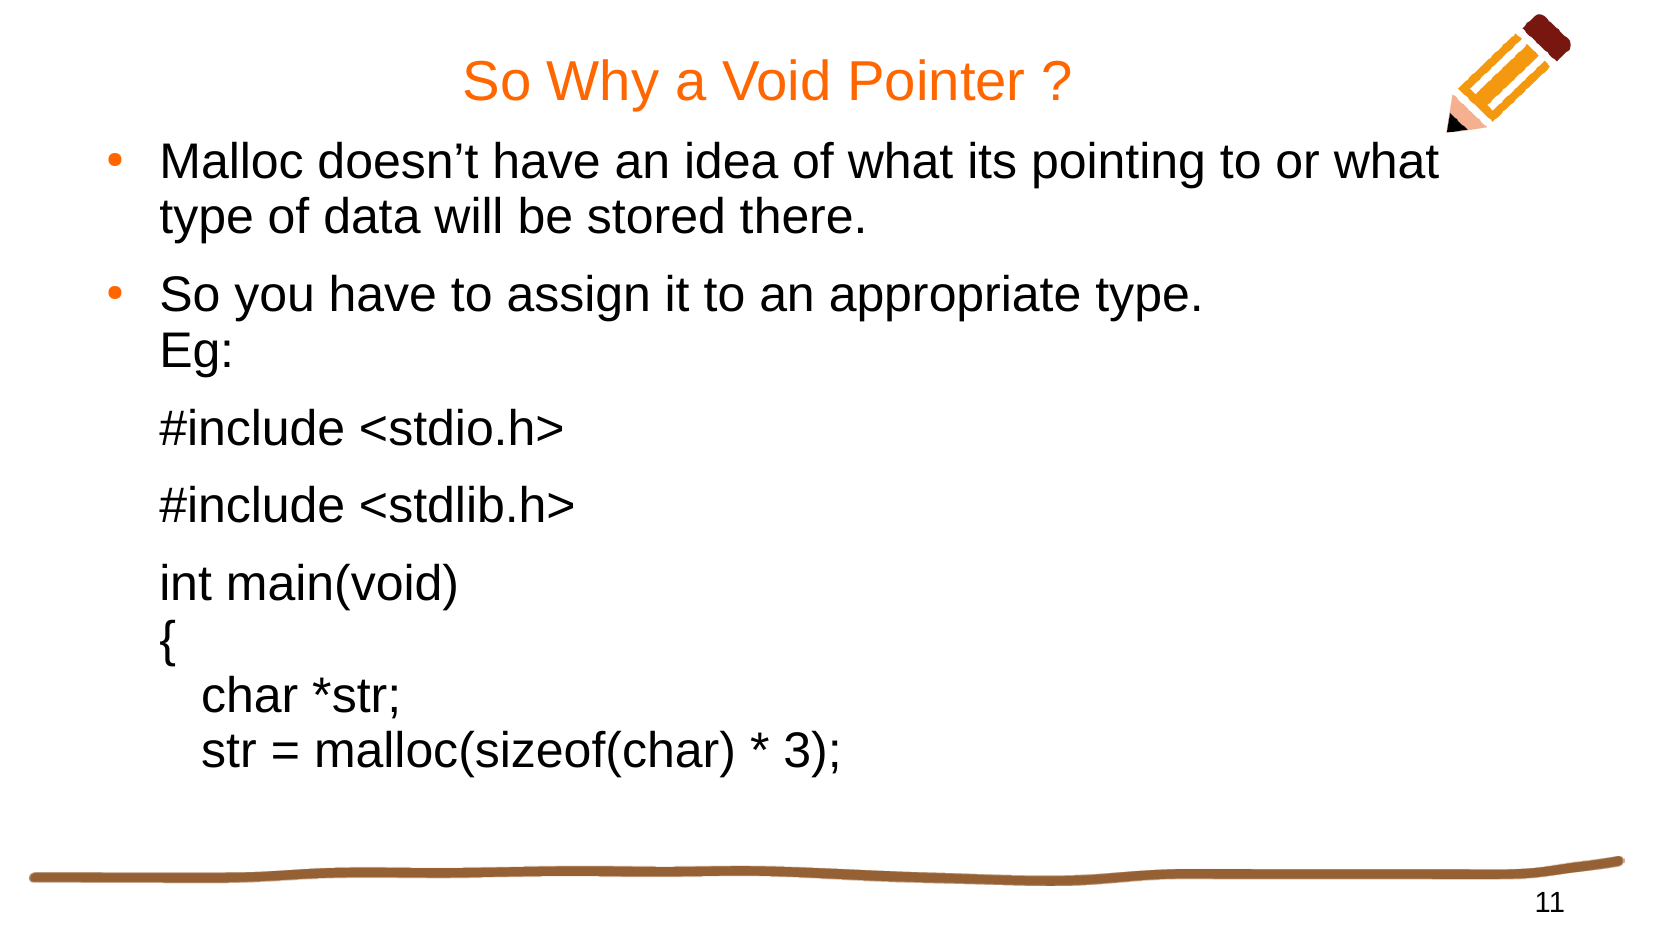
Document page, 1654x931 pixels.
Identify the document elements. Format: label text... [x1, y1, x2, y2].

picture [29, 856, 1625, 886]
picture [1446, 14, 1571, 133]
title So Why a Void Pointer ? [88, 29, 1447, 132]
list Malloc doesn’t have an idea of what its pointing to or what type of data will be stored there. So you have to assign it to an appropriate type. Eg: #include <stdio.h> #include <stdlib.h> int main(void) { char *str; str = malloc(sizeof(char) * 3); [88, 132, 1538, 826]
